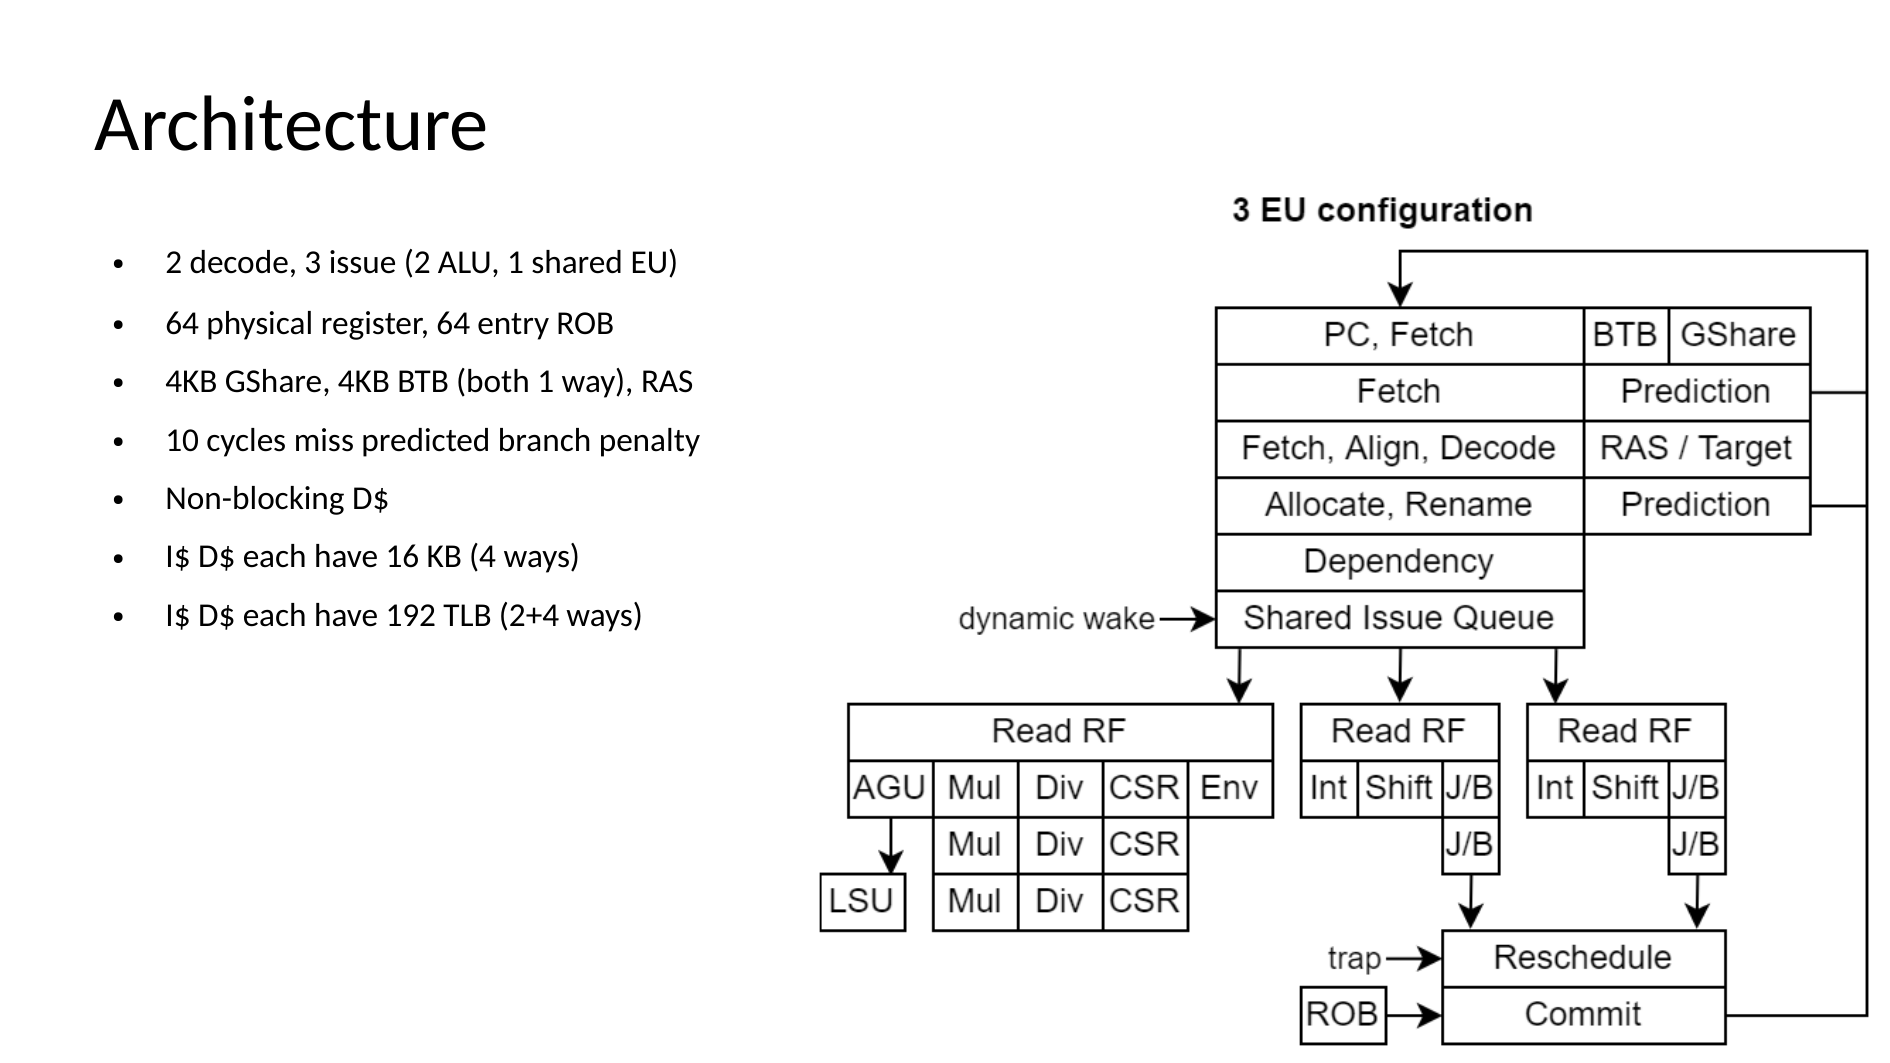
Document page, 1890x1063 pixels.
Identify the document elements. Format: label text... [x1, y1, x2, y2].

list 2 decode, 3 issue (2 ALU, 1 shared EU) 64 physical register, 64 entry ROB 4KB GShare, 4KB BTB (both 1 way), RAS 10 cycles miss predicted branch penalty Non-blocking D$ I$ D$ each have 16 KB (4 ways) I$ D$ each have 192 TLB (2+4 ways) [94, 248, 819, 1063]
title Architecture [94, 42, 1796, 220]
picture [819, 165, 1890, 1063]
